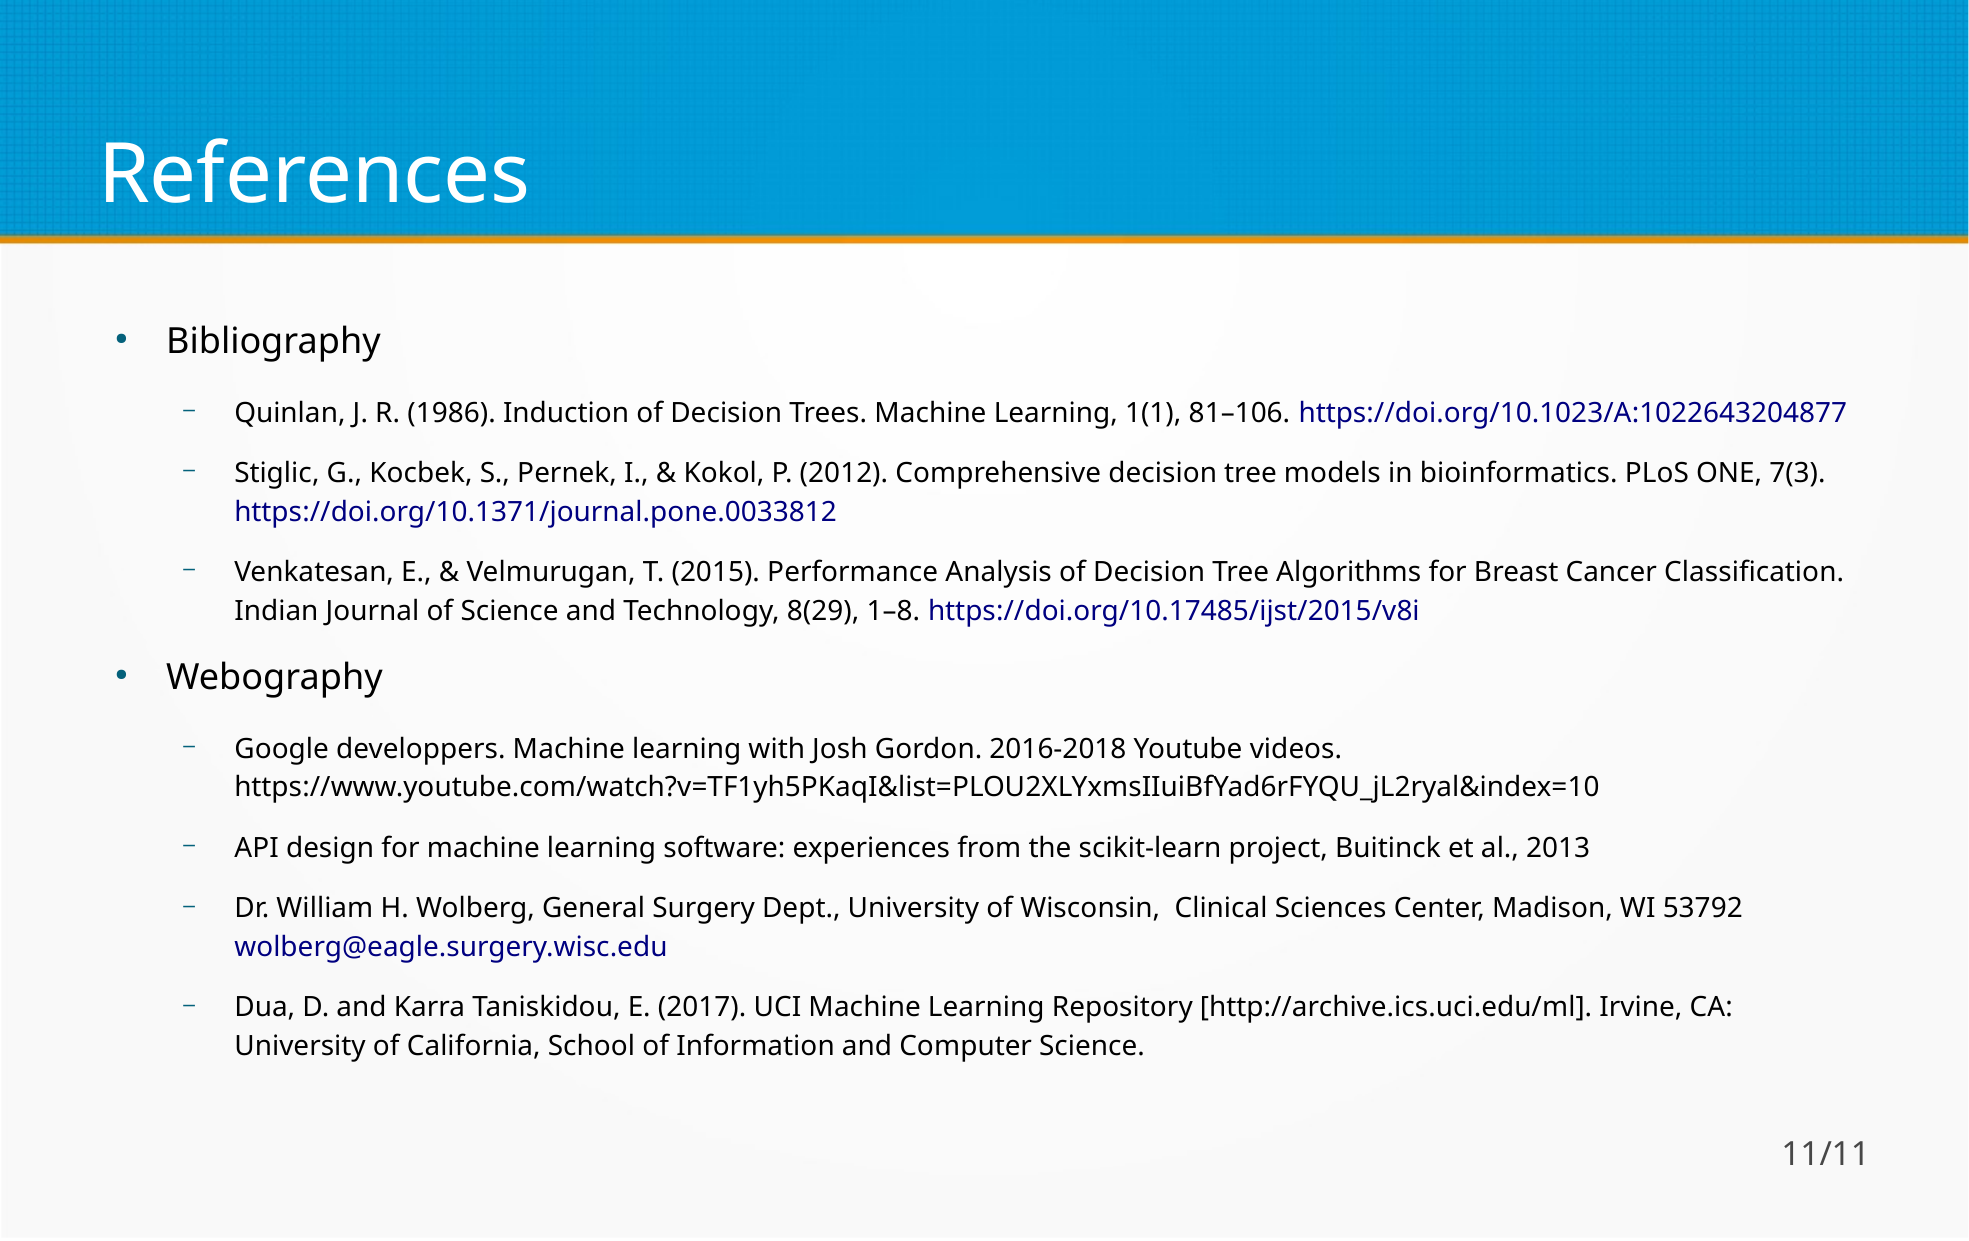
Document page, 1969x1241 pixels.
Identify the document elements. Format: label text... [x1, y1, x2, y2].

list Bibliography Quinlan, J. R. (1986). Induction of Decision Trees. Machine Learning, 1(1), 81–106. https://doi.org/10.1023/A:1022643204877 Stiglic, G., Kocbek, S., Pernek, I., & Kokol, P. (2012). Comprehensive decision tree models in bioinformatics. PLoS ONE, 7(3). https://doi.org/10.1371/journal.pone.0033812 Venkatesan, E., & Velmurugan, T. (2015). Performance Analysis of Decision Tree Algorithms for Breast Cancer Classification. Indian Journal of Science and Technology, 8(29), 1–8. https://doi.org/10.17485/ijst/2015/v8i Webography Google developpers. Machine learning with Josh Gordon. 2016-2018 Youtube videos. https://www.youtube.com/watch?v=TF1yh5PKaqI&list=PLOU2XLYxmsIIuiBfYad6rFYQU_jL2ryal&index=10 API design for machine learning software: experiences from the scikit-learn project, Buitinck et al., 2013 Dr. William H. Wolberg, General Surgery Dept., University of Wisconsin, Clinical Sciences Center, Madison, WI 53792 wolberg@eagle.surgery.wisc.edu Dua, D. and Karra Taniskidou, E. (2017). UCI Machine Learning Repository [http://archive.ics.uci.edu/ml]. Irvine, CA: University of California, School of Information and Computer Science. [98, 315, 1861, 1081]
picture [0, 233, 1969, 1241]
title References [98, 19, 1870, 227]
